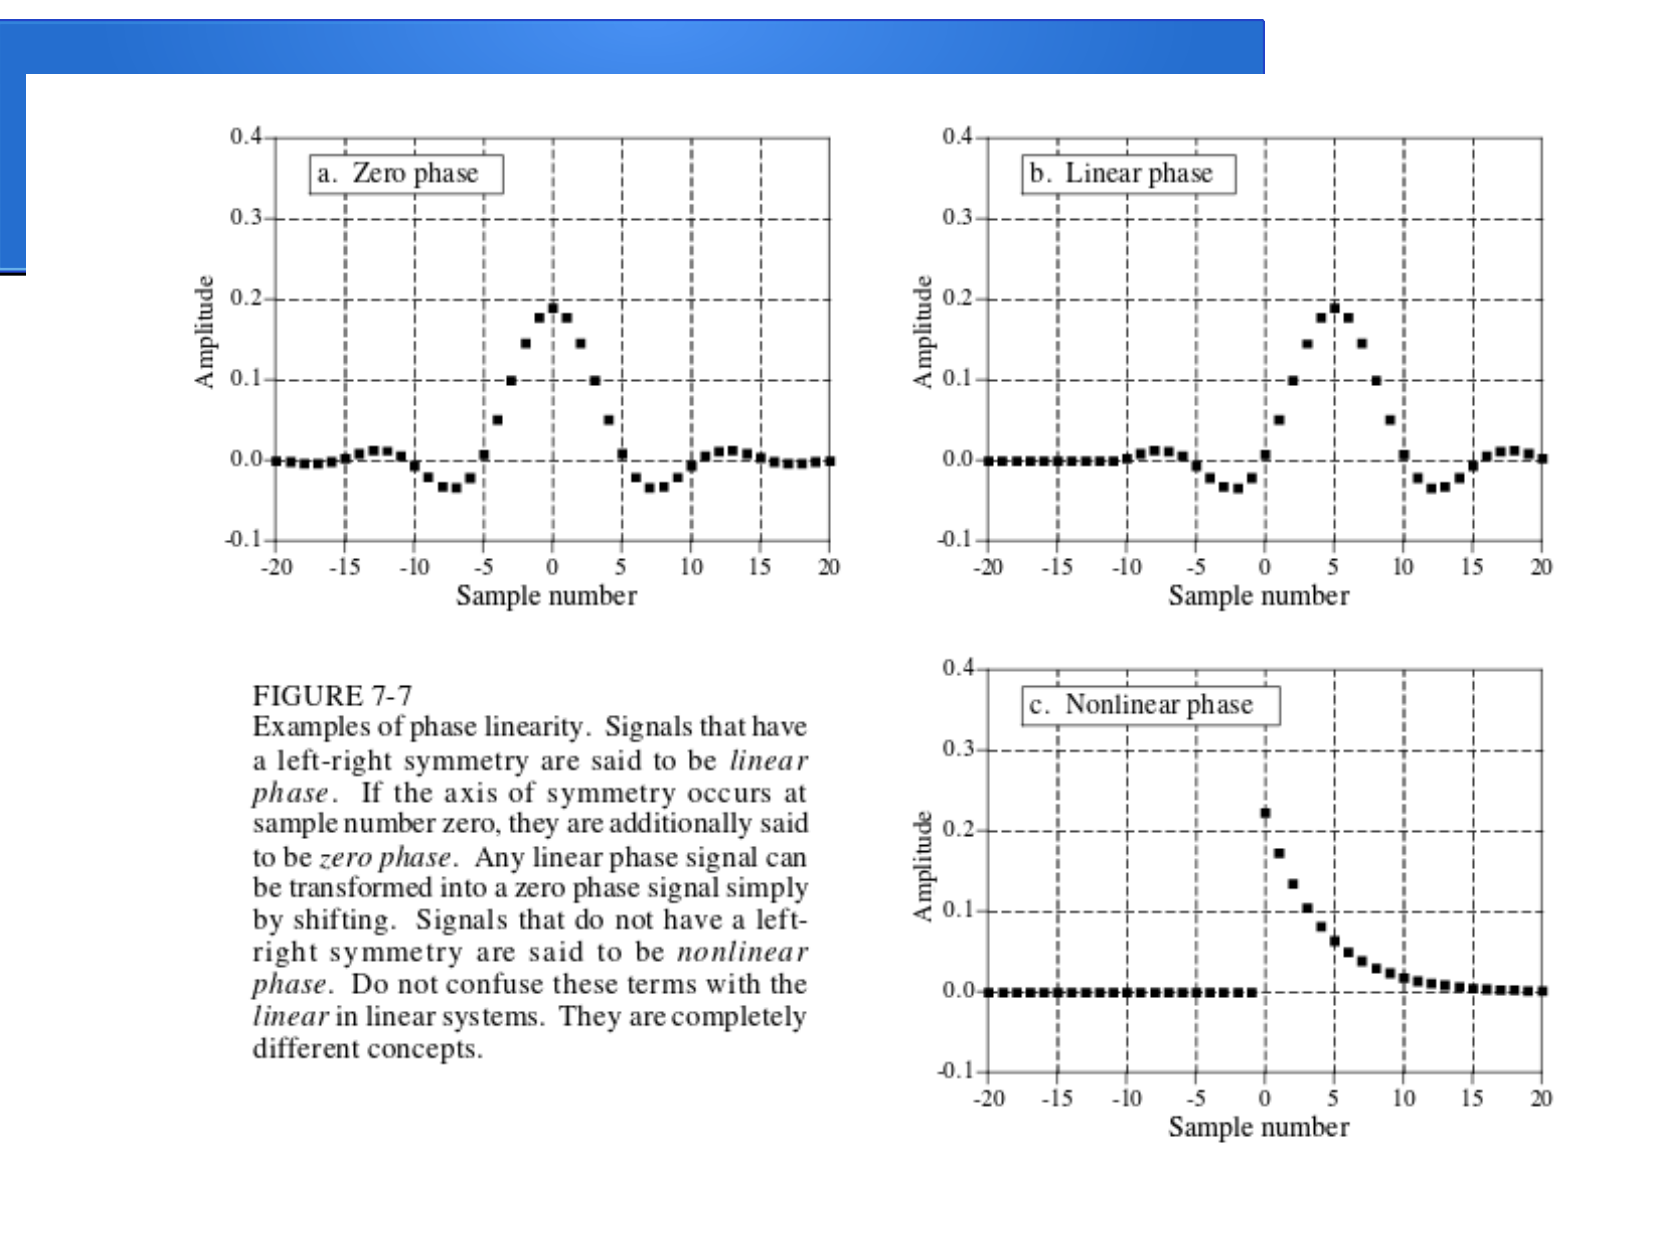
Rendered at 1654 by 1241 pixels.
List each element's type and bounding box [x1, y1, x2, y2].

picture [26, 74, 1640, 1156]
